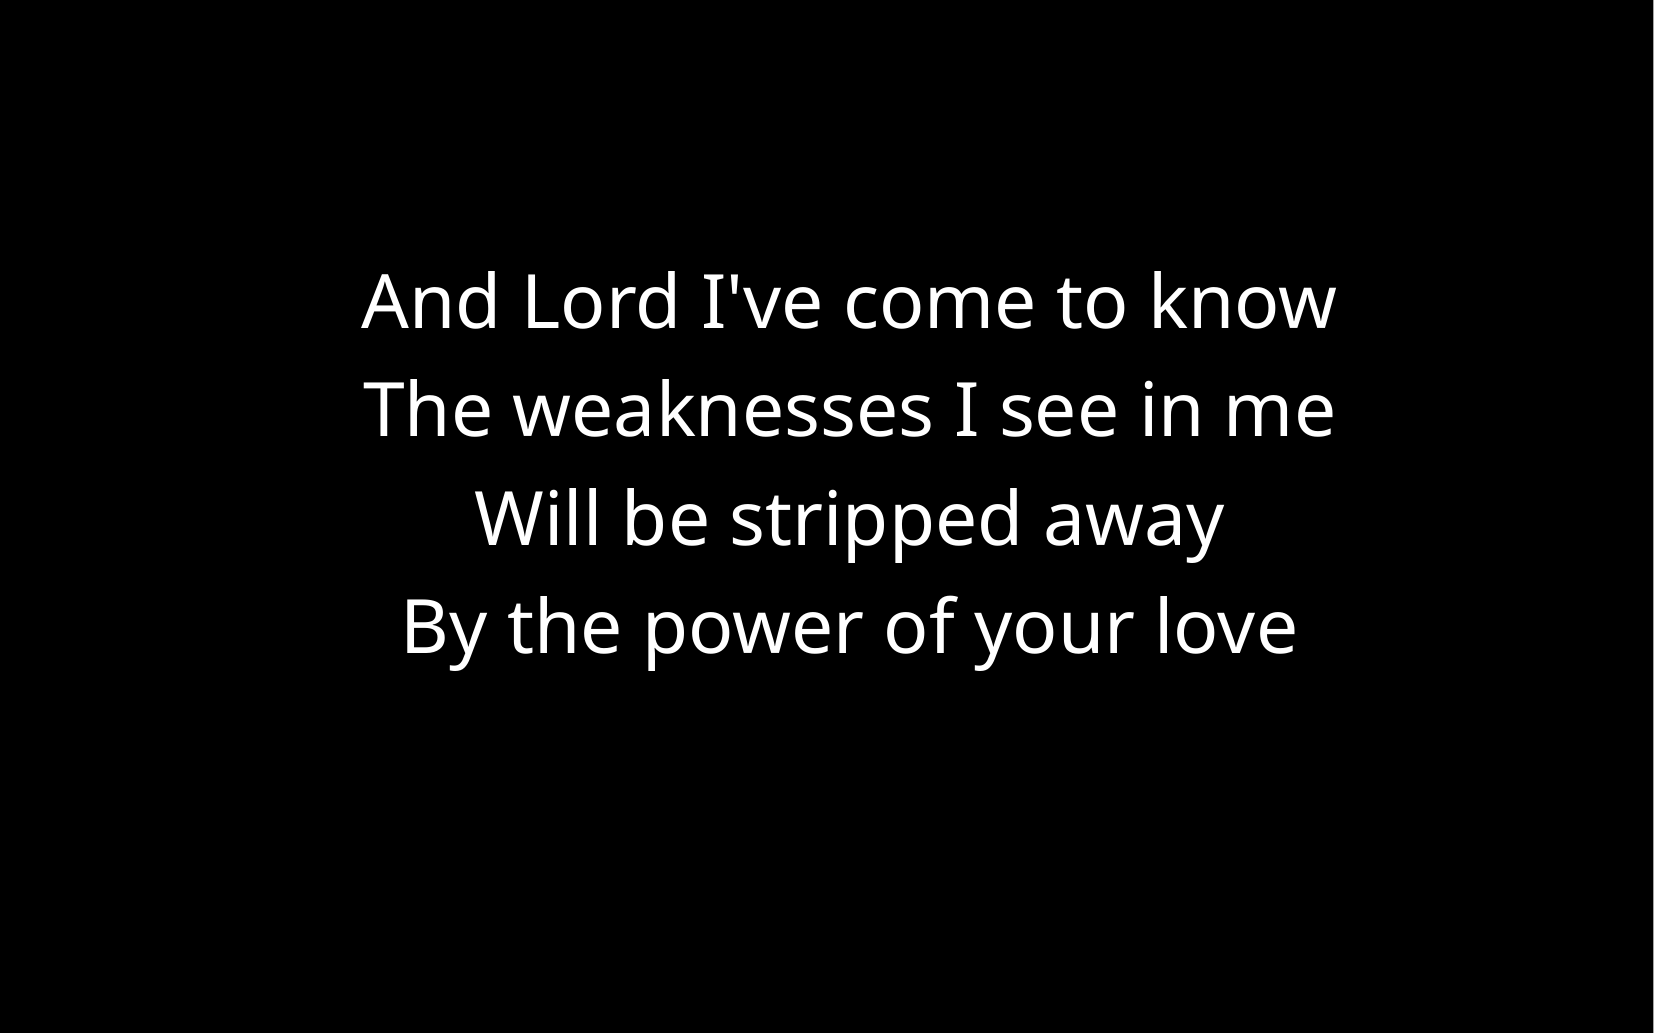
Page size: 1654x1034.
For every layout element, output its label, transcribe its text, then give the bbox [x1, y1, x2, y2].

list And Lord I've come to know The weaknesses I see in me Will be stripped away By the power of your love [0, 255, 1654, 855]
